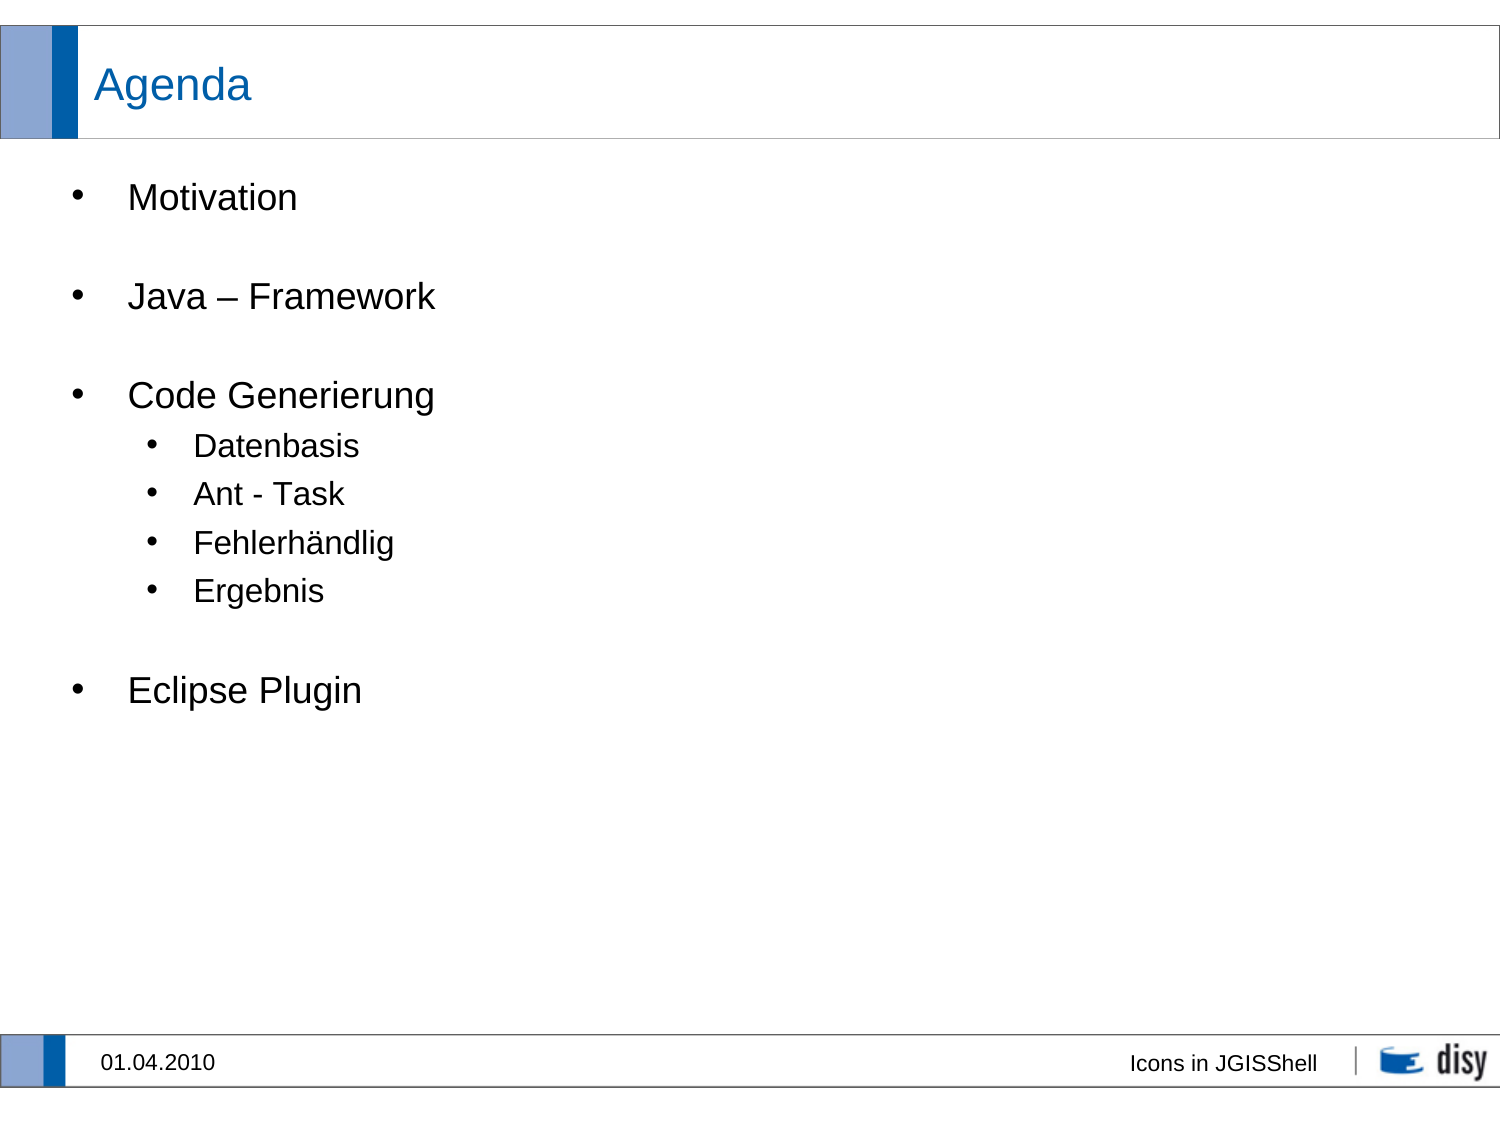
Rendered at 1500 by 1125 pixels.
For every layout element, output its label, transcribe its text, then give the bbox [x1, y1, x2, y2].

picture [0, 25, 1500, 139]
list Motivation Java – Framework Code Generierung Datenbasis Ant - Task Fehlerhändlig Ergebnis Eclipse Plugin [56, 164, 1435, 975]
picture [0, 1034, 1500, 1088]
title Agenda [79, 40, 1459, 125]
